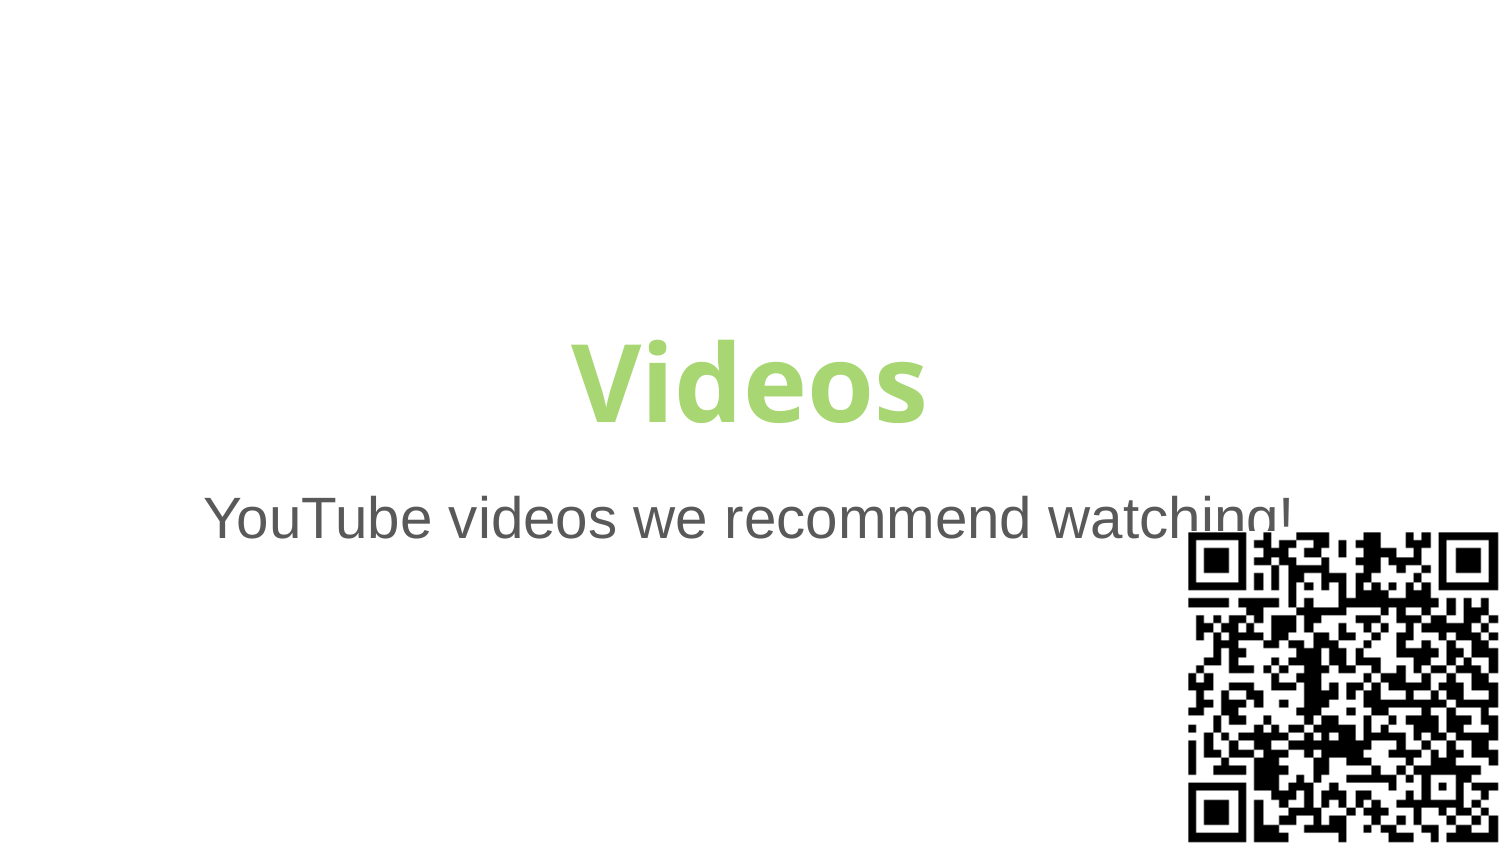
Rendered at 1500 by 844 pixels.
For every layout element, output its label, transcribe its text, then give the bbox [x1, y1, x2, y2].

subtitle YouTube videos we recommend watching! [51, 464, 1449, 595]
title Videos [51, 122, 1449, 459]
picture [1187, 531, 1500, 844]
